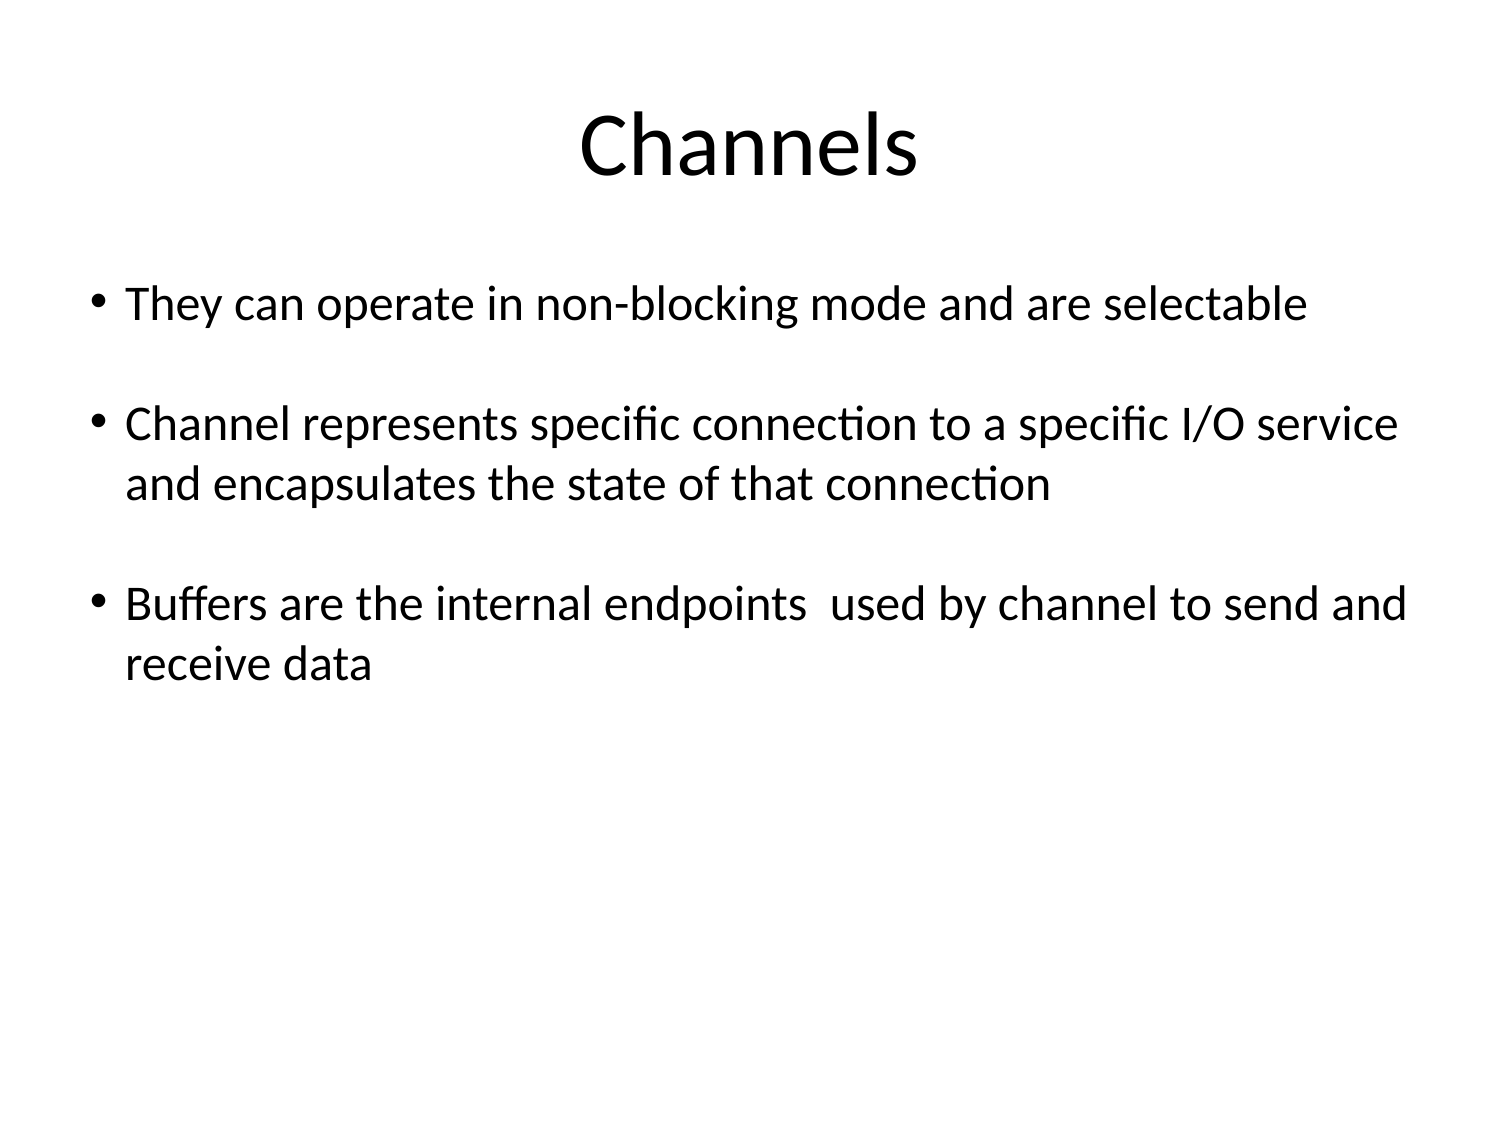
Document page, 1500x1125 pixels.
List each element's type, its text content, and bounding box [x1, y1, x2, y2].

text_box They can operate in non-blocking mode and are selectable Channel represents specific connection to a specific I/O service and encapsulates the state of that connection Buffers are the internal endpoints used by channel to send and receive data [75, 262, 1425, 1005]
text_box Channels [75, 45, 1425, 233]
